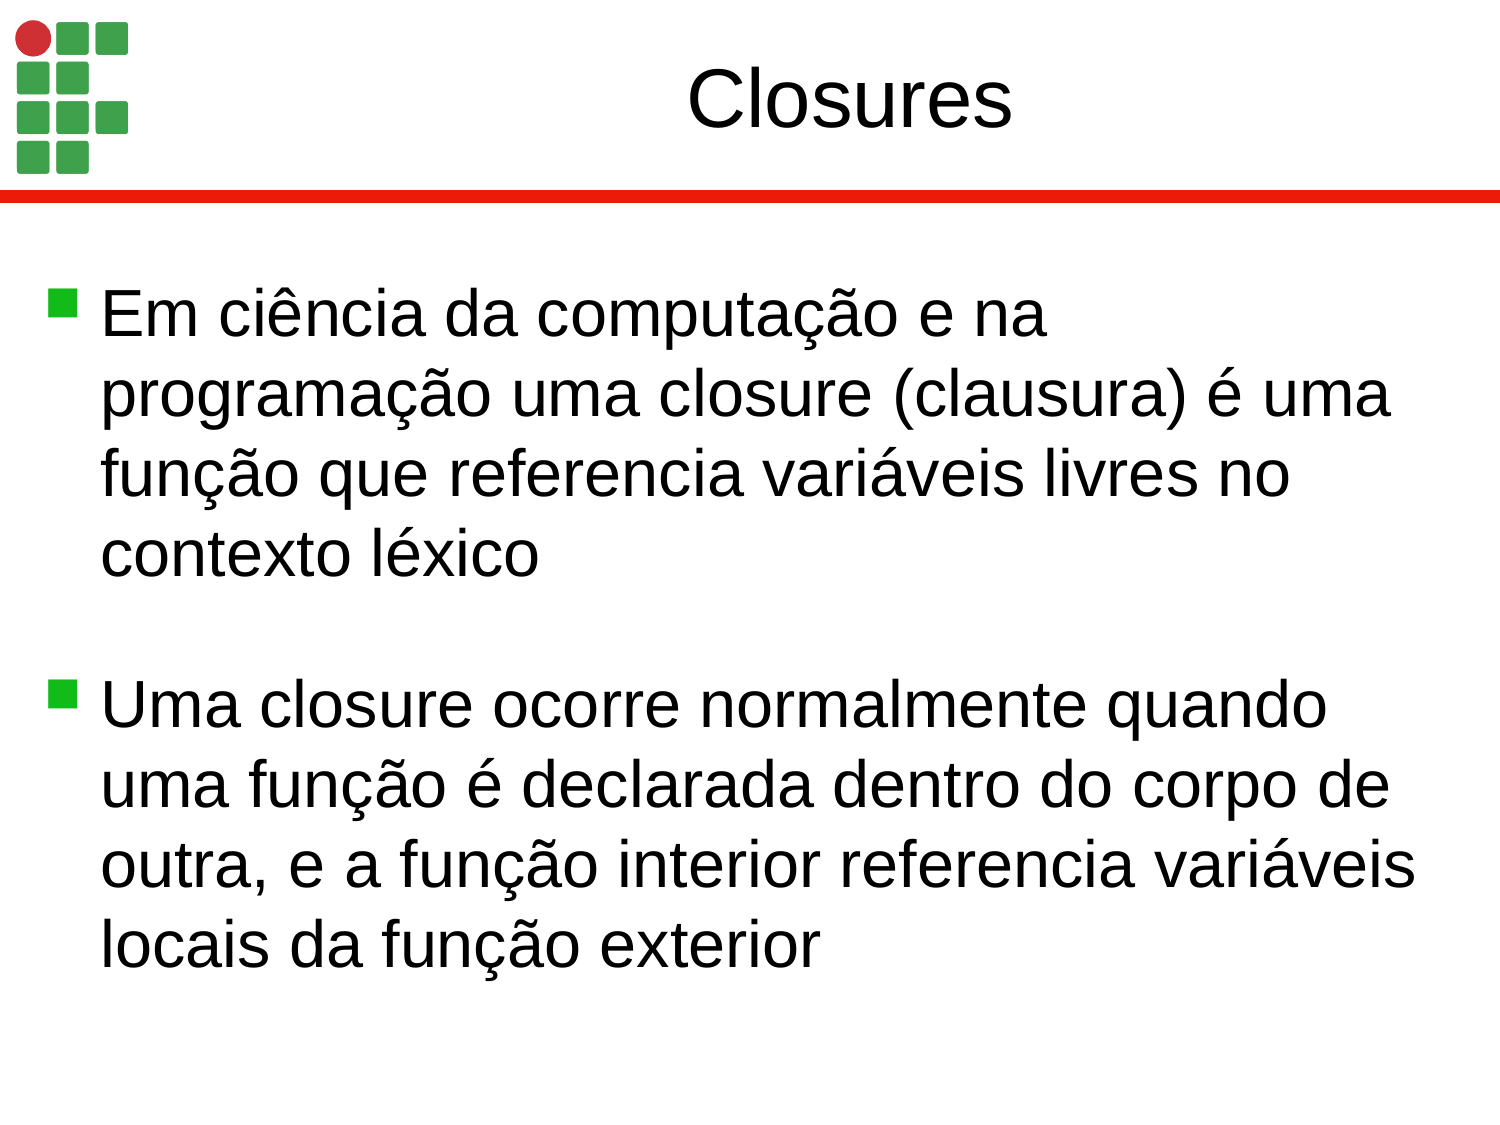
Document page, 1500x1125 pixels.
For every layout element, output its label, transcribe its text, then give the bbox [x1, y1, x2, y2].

picture [14, 16, 130, 178]
list Em ciência da computação e na programação uma closure (clausura) é uma função que referencia variáveis livres no contexto léxico Uma closure ocorre normalmente quando uma função é declarada dentro do corpo de outra, e a função interior referencia variáveis locais da função exterior [29, 207, 1471, 1087]
title Closures [230, 0, 1471, 202]
